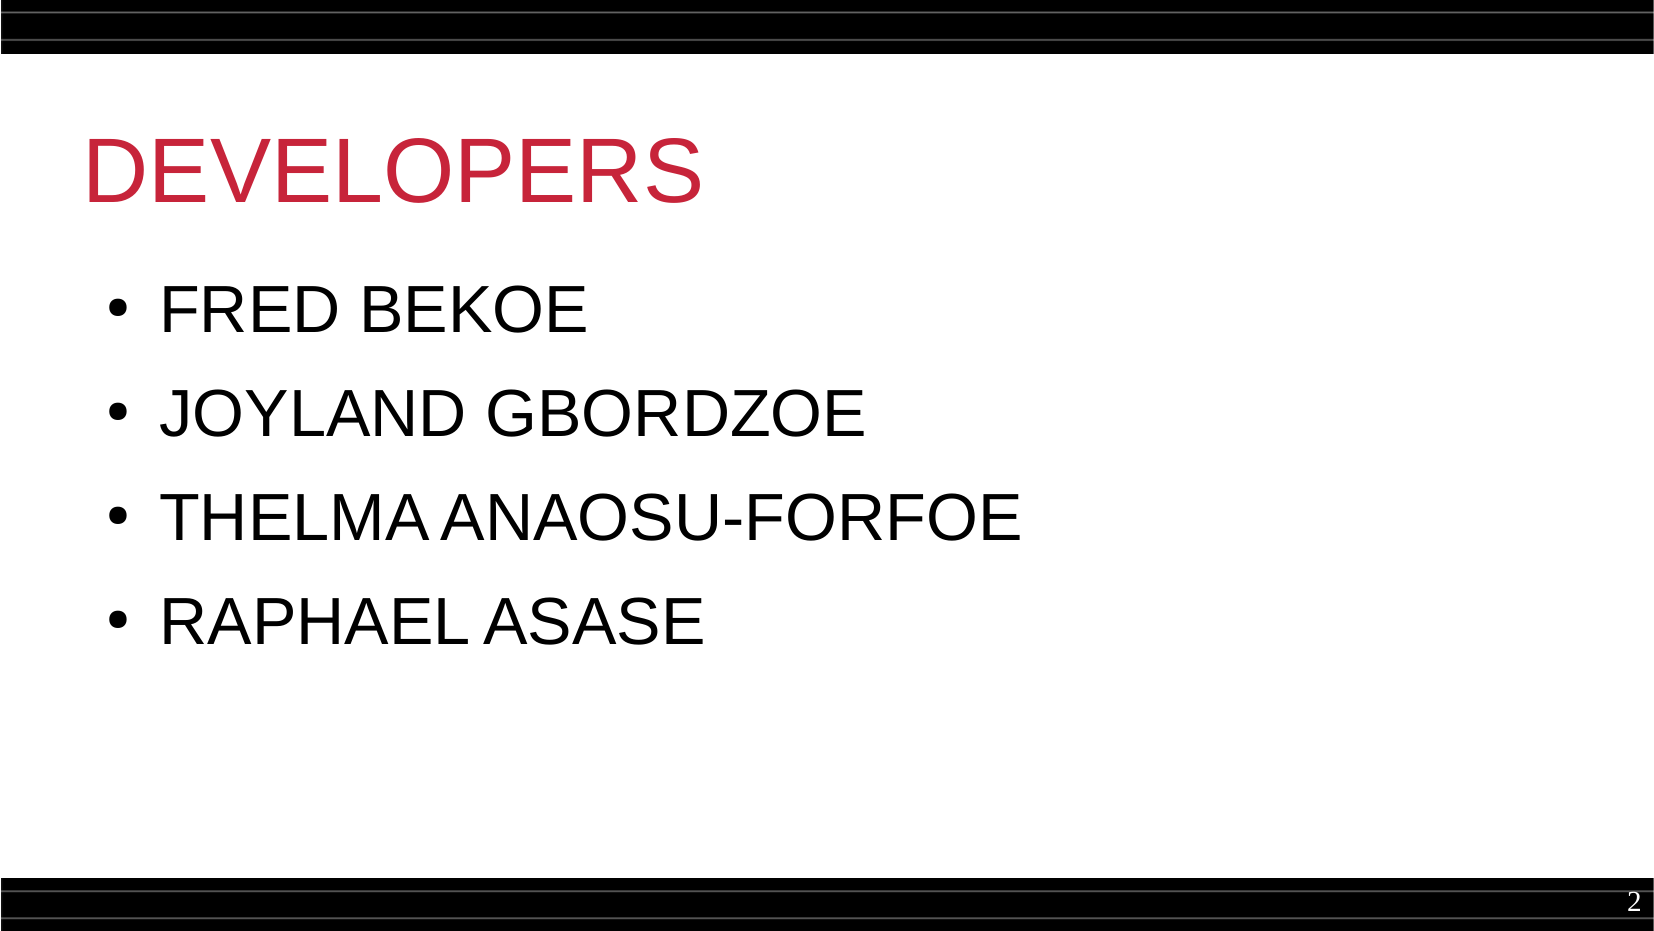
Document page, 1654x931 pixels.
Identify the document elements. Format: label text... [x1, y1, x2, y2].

list FRED BEKOE JOYLAND GBORDZOE THELMA ANAOSU-FORFOE RAPHAEL ASASE [88, 271, 1577, 851]
picture [1, 0, 1654, 54]
picture [1, 878, 1654, 931]
title DEVELOPERS [82, 92, 1571, 249]
